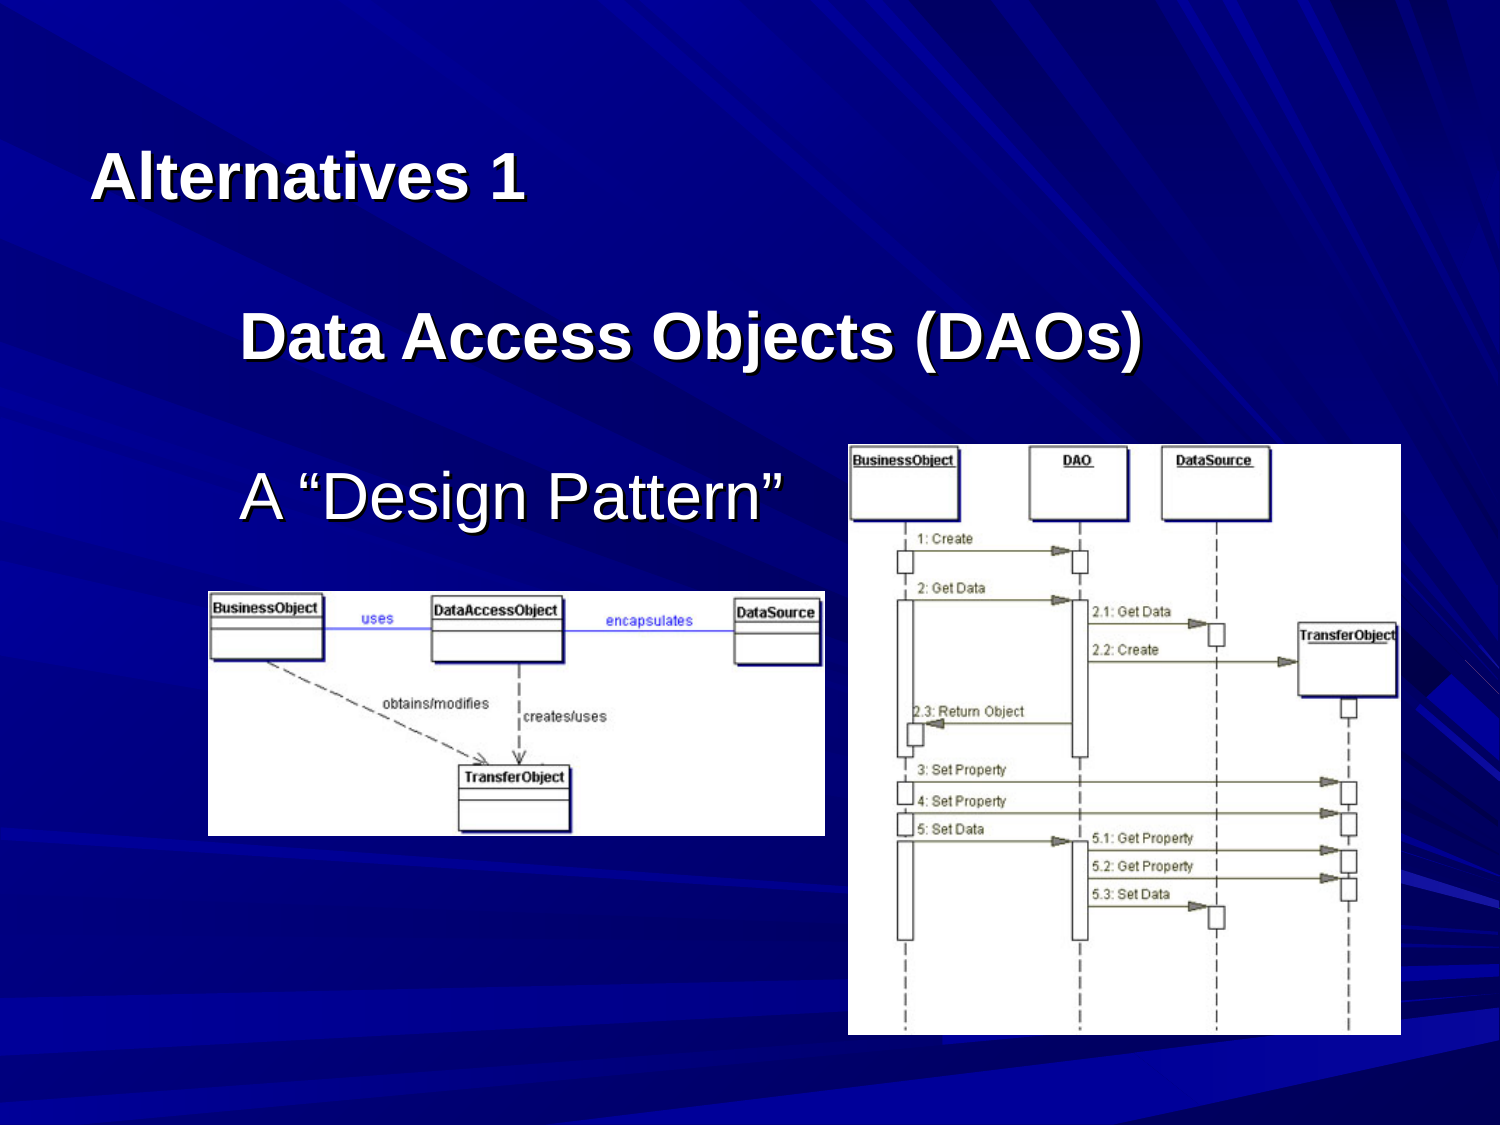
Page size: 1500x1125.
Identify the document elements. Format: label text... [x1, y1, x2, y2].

title Alternatives 1 Data Access Objects (DAOs) A “Design Pattern” [75, 124, 1426, 701]
picture [848, 444, 1401, 1035]
picture [208, 591, 825, 836]
